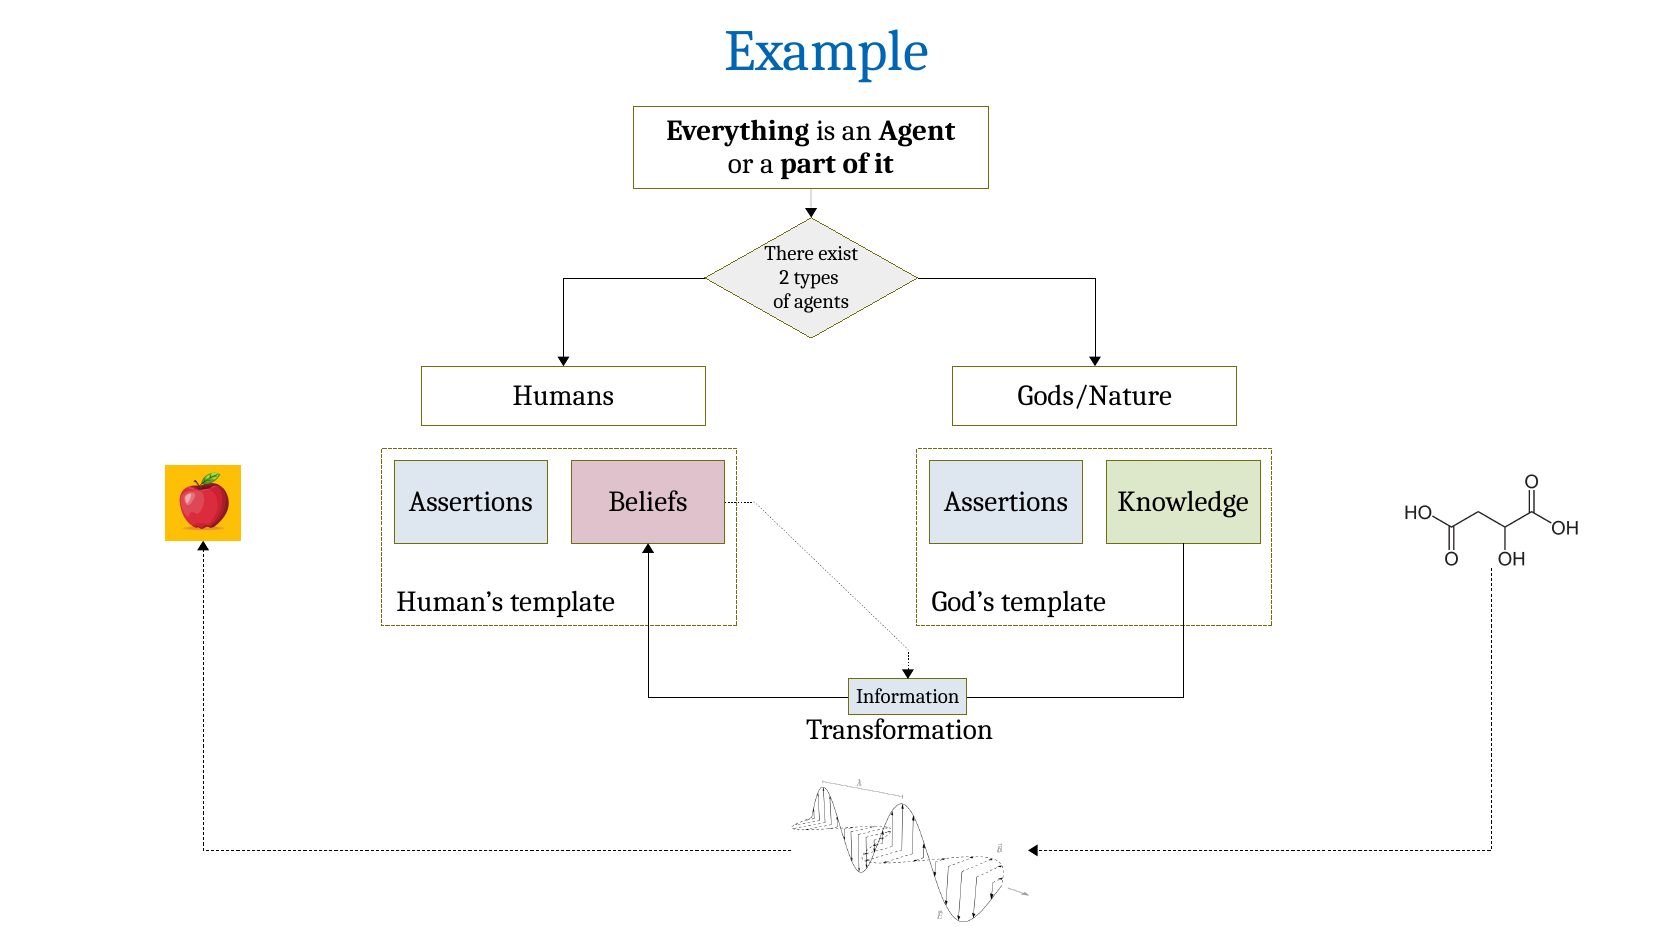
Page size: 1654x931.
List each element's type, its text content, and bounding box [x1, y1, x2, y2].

text_box Information [848, 678, 967, 715]
text_box Transformation [791, 705, 1028, 779]
text_box Human’s template [381, 448, 737, 626]
text_box There exist 2 types of agents [704, 217, 918, 338]
text_box Gods/Nature [952, 366, 1237, 426]
text_box Humans [421, 366, 706, 426]
text_box God’s template [916, 448, 1272, 626]
picture [791, 779, 1029, 922]
picture [1401, 472, 1582, 568]
text_box Knowledge [1106, 460, 1261, 544]
text_box Assertions [929, 460, 1083, 544]
text_box Assertions [394, 460, 548, 544]
text_box Example [632, 10, 1021, 94]
text_box Beliefs [571, 460, 725, 544]
picture [165, 465, 241, 541]
text_box Everything is an Agent or a part of it [633, 106, 989, 189]
